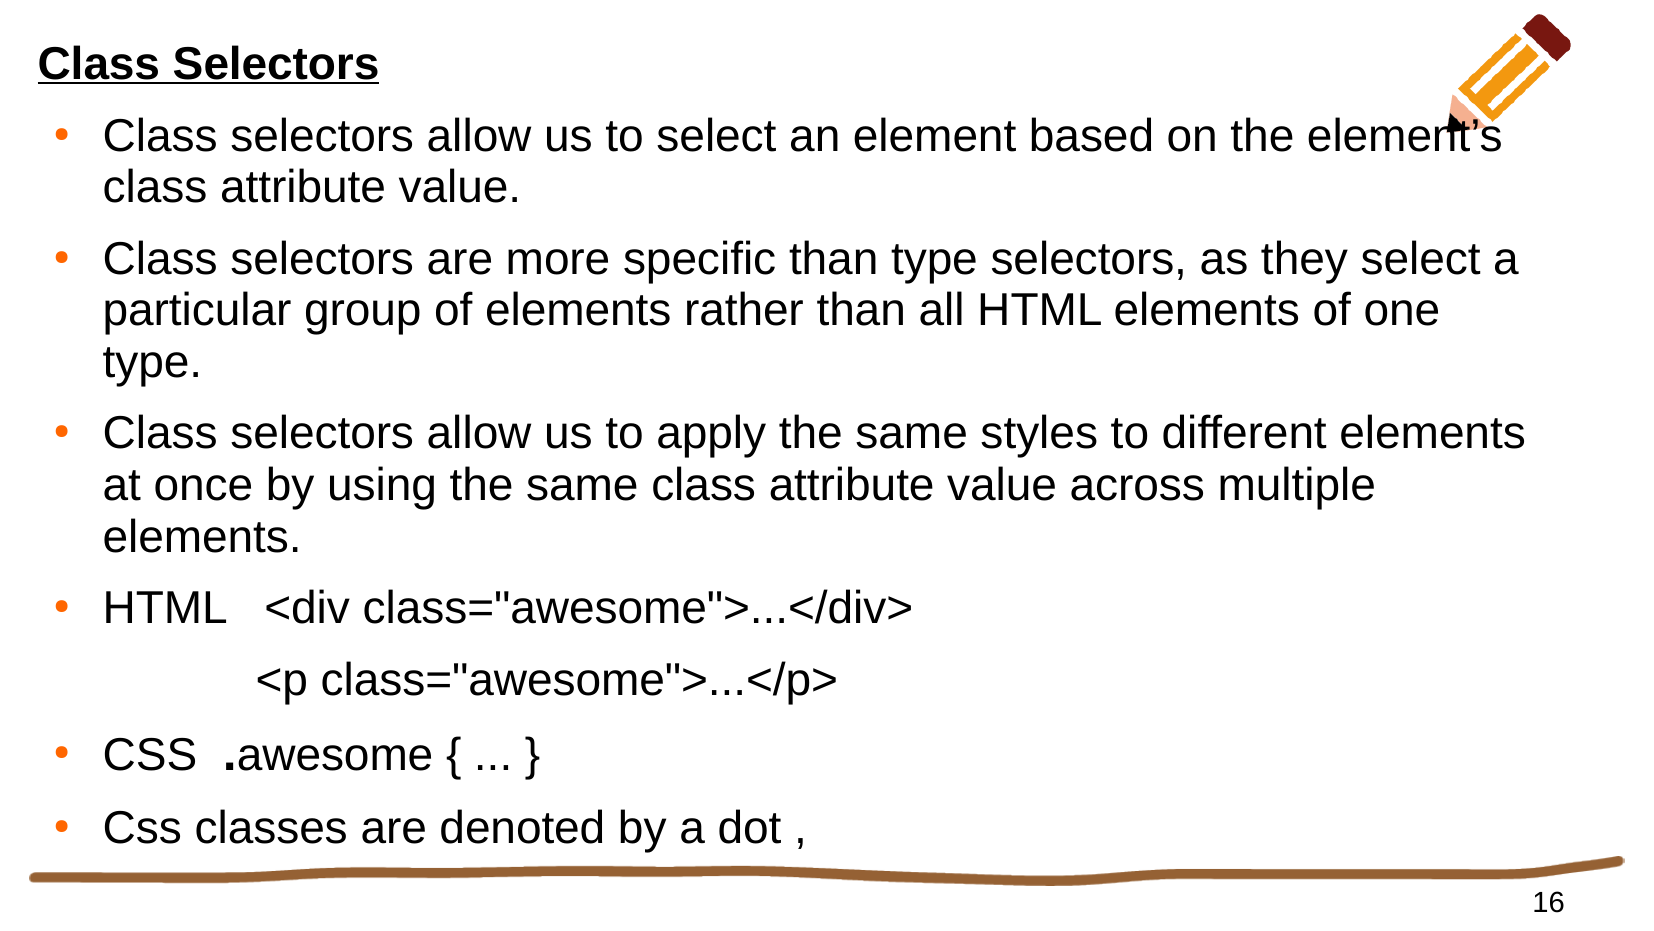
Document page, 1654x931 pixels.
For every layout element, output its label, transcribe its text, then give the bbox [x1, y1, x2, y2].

picture [29, 856, 1625, 886]
picture [1446, 14, 1571, 133]
list Class Selectors Class selectors allow us to select an element based on the element’s class attribute value. Class selectors are more specific than type selectors, as they select a particular group of elements rather than all HTML elements of one type. Class selectors allow us to apply the same styles to different elements at once by using the same class attribute value across multiple elements. HTML <div class="awesome">...</div> <p class="awesome">...</p> CSS .awesome { ... } Css classes are denoted by a dot , [37, 37, 1538, 857]
